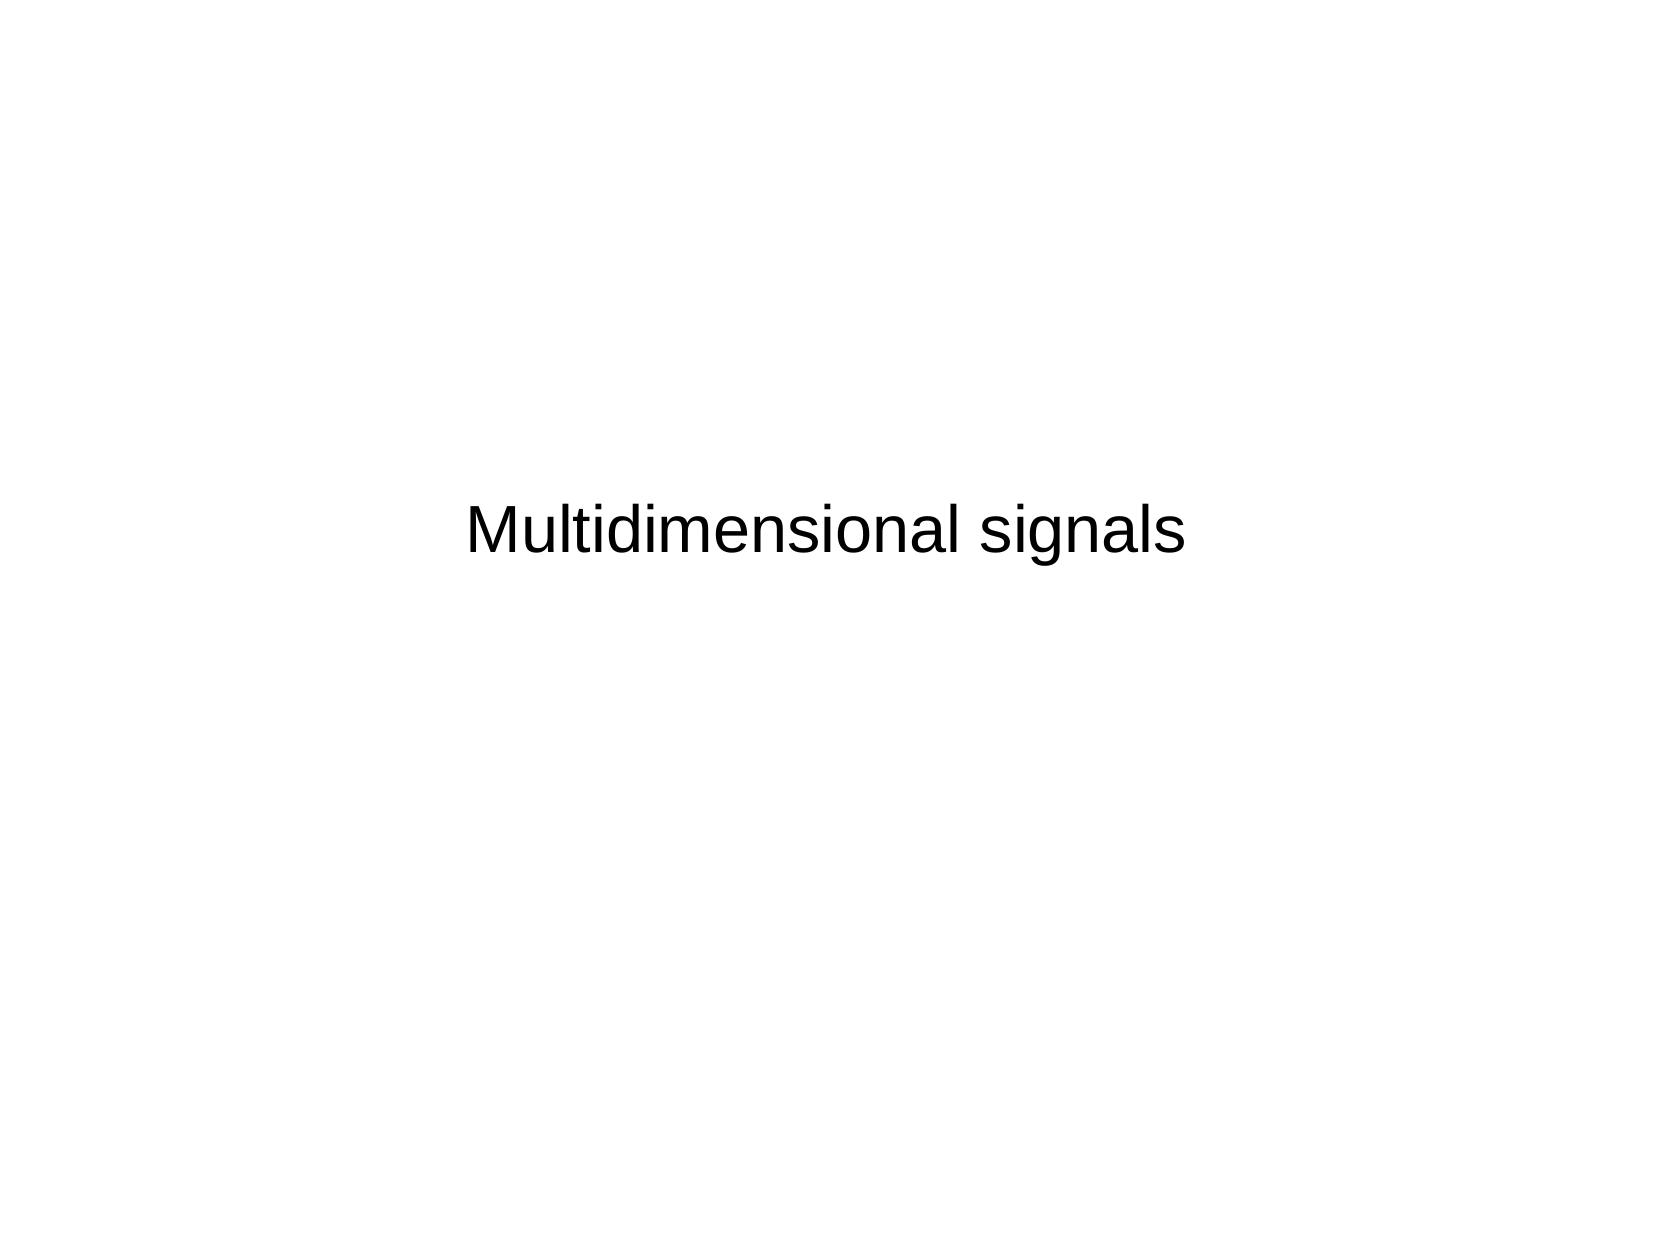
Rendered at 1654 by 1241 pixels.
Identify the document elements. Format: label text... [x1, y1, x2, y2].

subtitle Multidimensional signals [82, 49, 1571, 1010]
